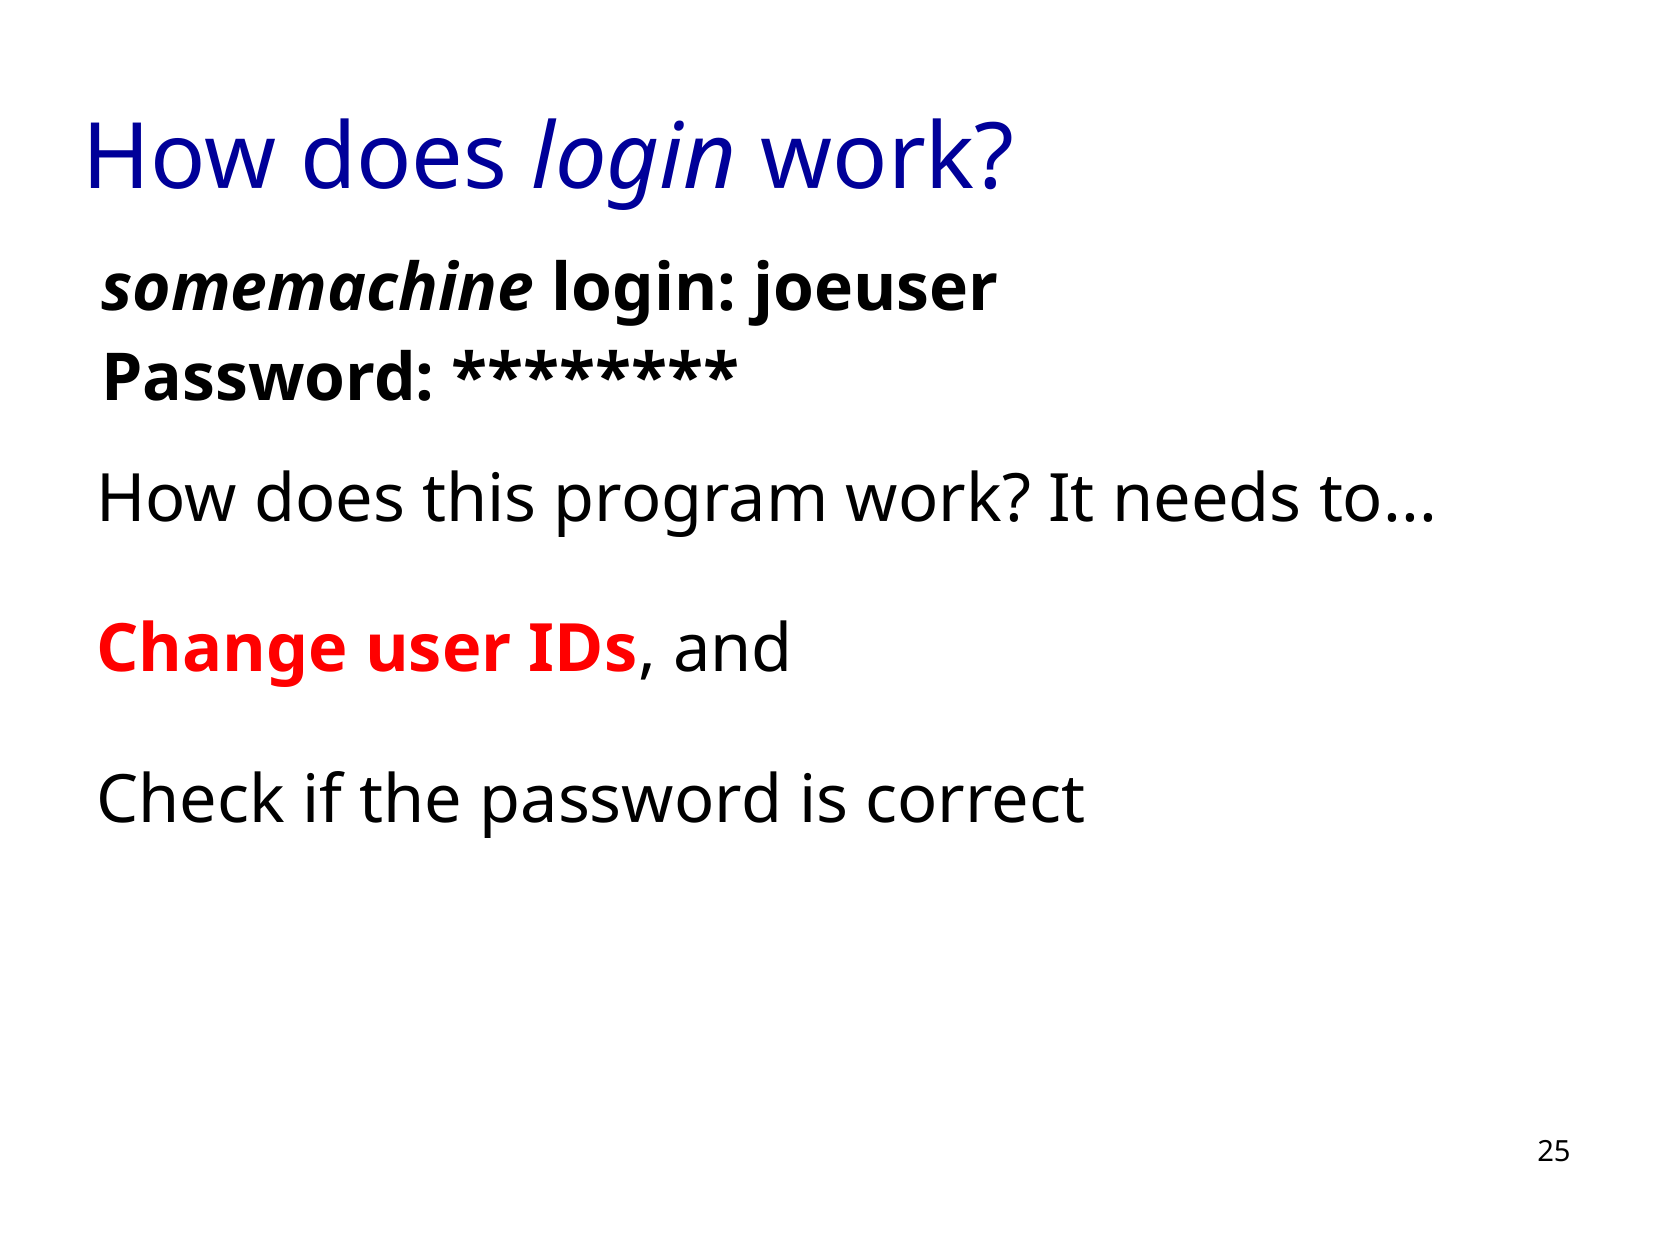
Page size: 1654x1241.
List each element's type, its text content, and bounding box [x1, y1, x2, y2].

list How does this program work? It needs to... Change user IDs, and Check if the password is correct [60, 450, 1571, 1096]
title How does login work? [82, 49, 1571, 257]
text_box somemachine login: joeuser Password: ******** [65, 240, 1351, 421]
